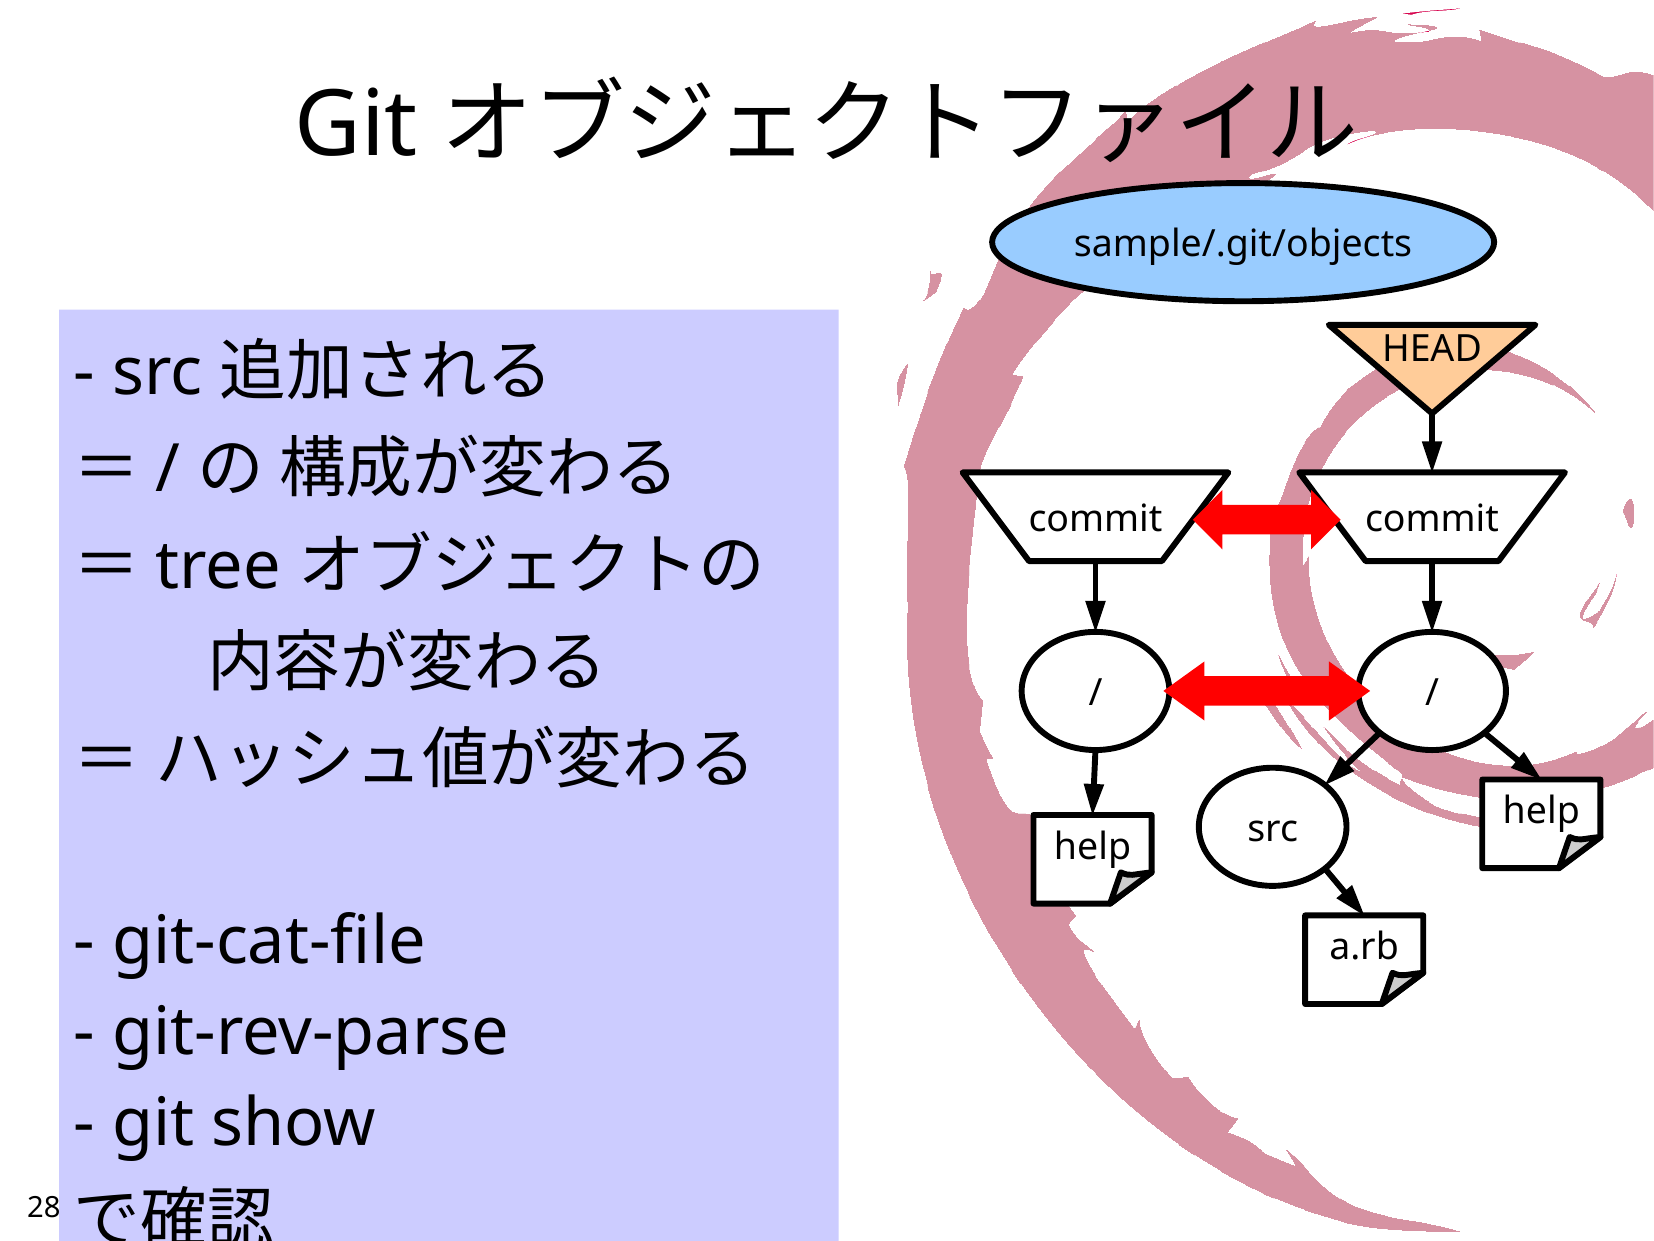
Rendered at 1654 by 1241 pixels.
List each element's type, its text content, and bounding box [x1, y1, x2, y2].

text_box HEAD [1328, 324, 1536, 413]
text_box commit [1299, 472, 1566, 562]
text_box help [1482, 779, 1601, 869]
text_box / [1359, 631, 1506, 751]
text_box - src 追加される ＝ / の 構成が変わる ＝ tree オブジェクトの 内容が変わる ＝ ハッシュ値が変わる - git-cat-file - git-rev-parse - git show で確認 [59, 309, 839, 1183]
text_box commit [962, 472, 1229, 562]
text_box / [1021, 631, 1170, 751]
text_box src [1198, 767, 1347, 886]
text_box a.rb [1305, 915, 1424, 1004]
picture [886, 0, 1654, 1241]
text_box [1163, 661, 1371, 721]
title Git オブジェクトファイル [276, 49, 1378, 257]
text_box [1192, 490, 1341, 550]
text_box sample/.git/objects [992, 183, 1495, 302]
text_box help [1033, 814, 1152, 904]
